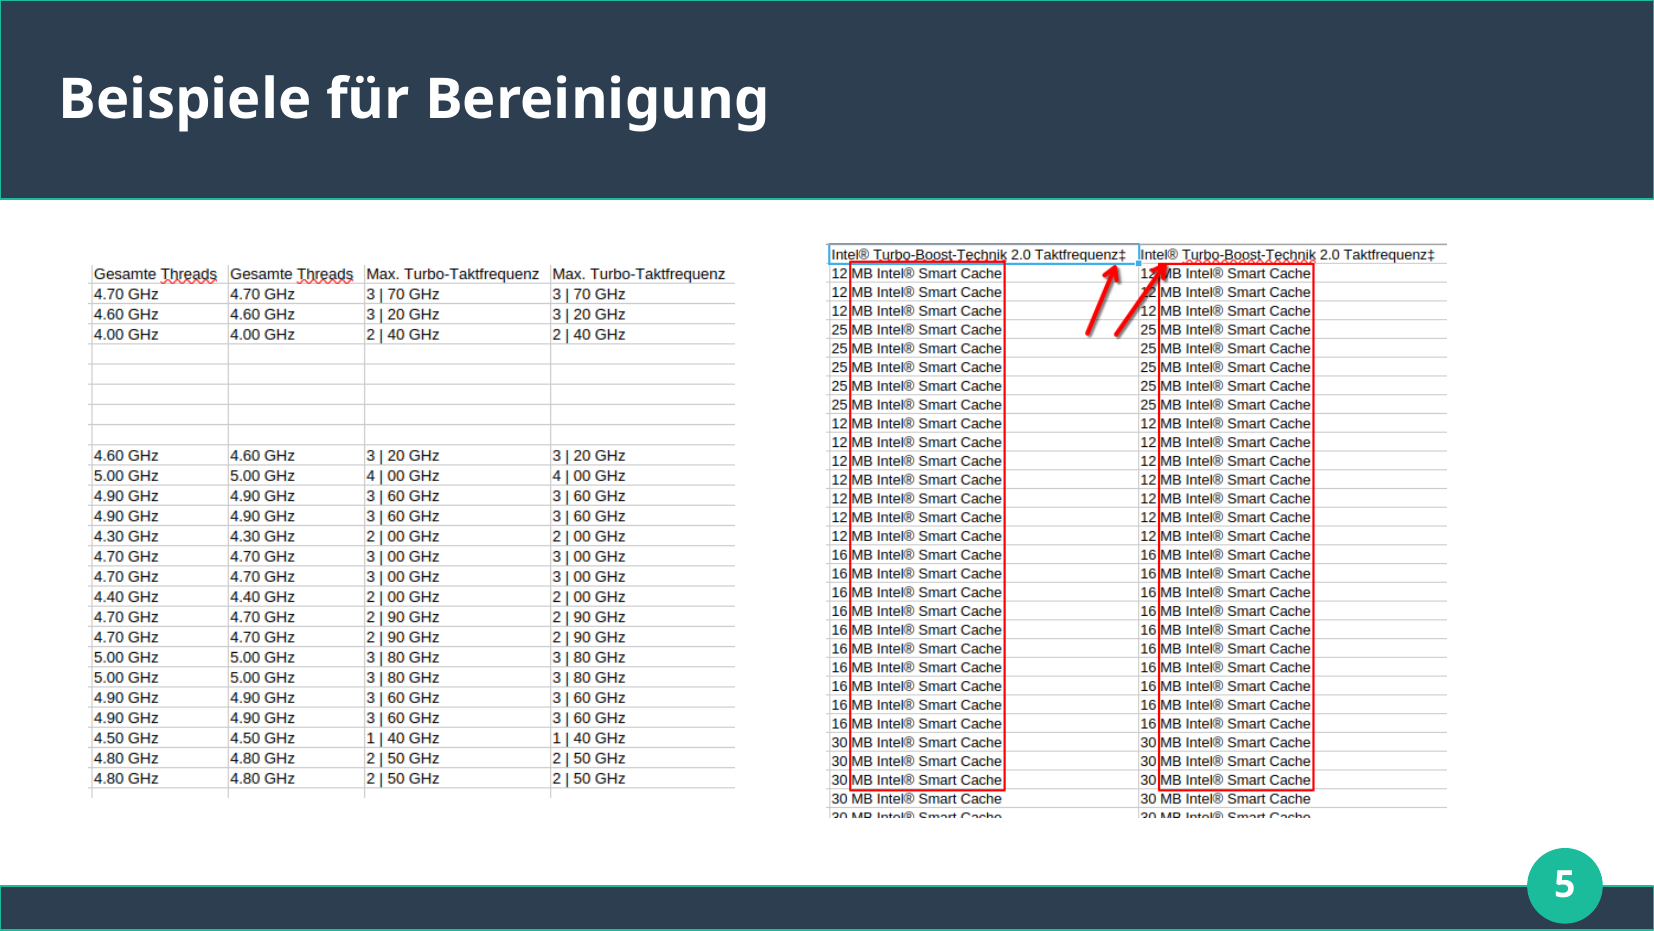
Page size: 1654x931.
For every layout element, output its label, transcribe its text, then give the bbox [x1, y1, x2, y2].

text_box [1505, 848, 1625, 923]
picture [88, 265, 735, 798]
picture [826, 243, 1447, 818]
title Beispiele für Bereinigung [59, 37, 1595, 155]
